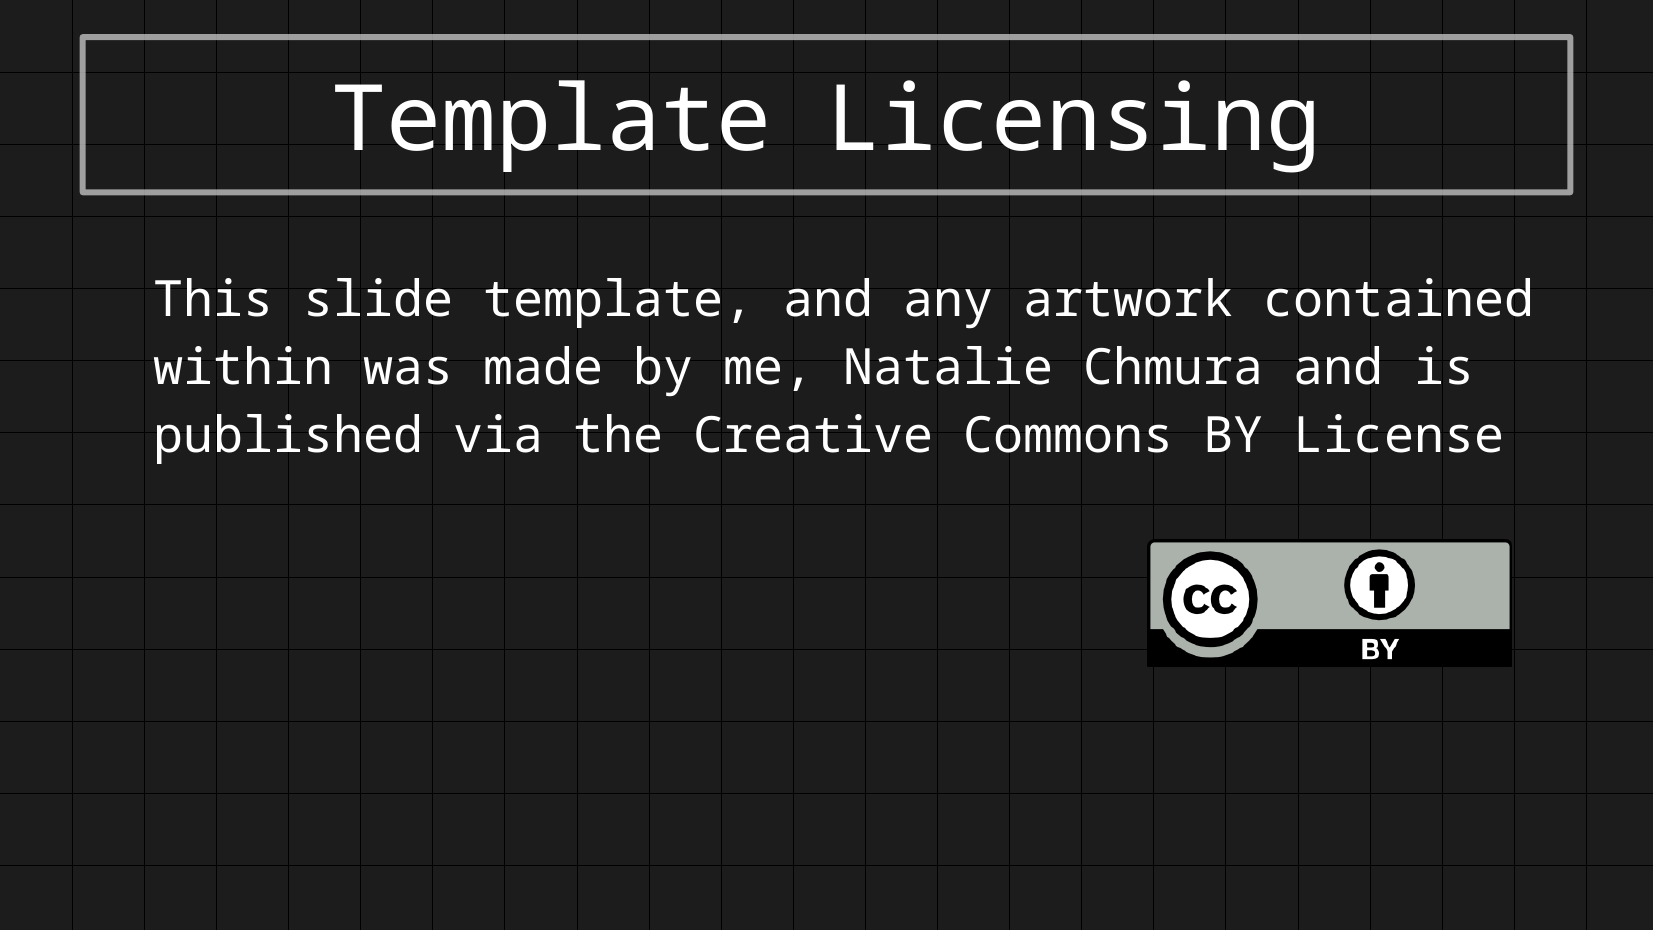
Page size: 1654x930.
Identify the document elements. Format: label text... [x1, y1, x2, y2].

title Template Licensing [82, 37, 1571, 193]
list This slide template, and any artwork contained within was made by me, Natalie Chmura and is published via the Creative Commons BY License [82, 262, 1576, 802]
picture [1147, 539, 1512, 667]
